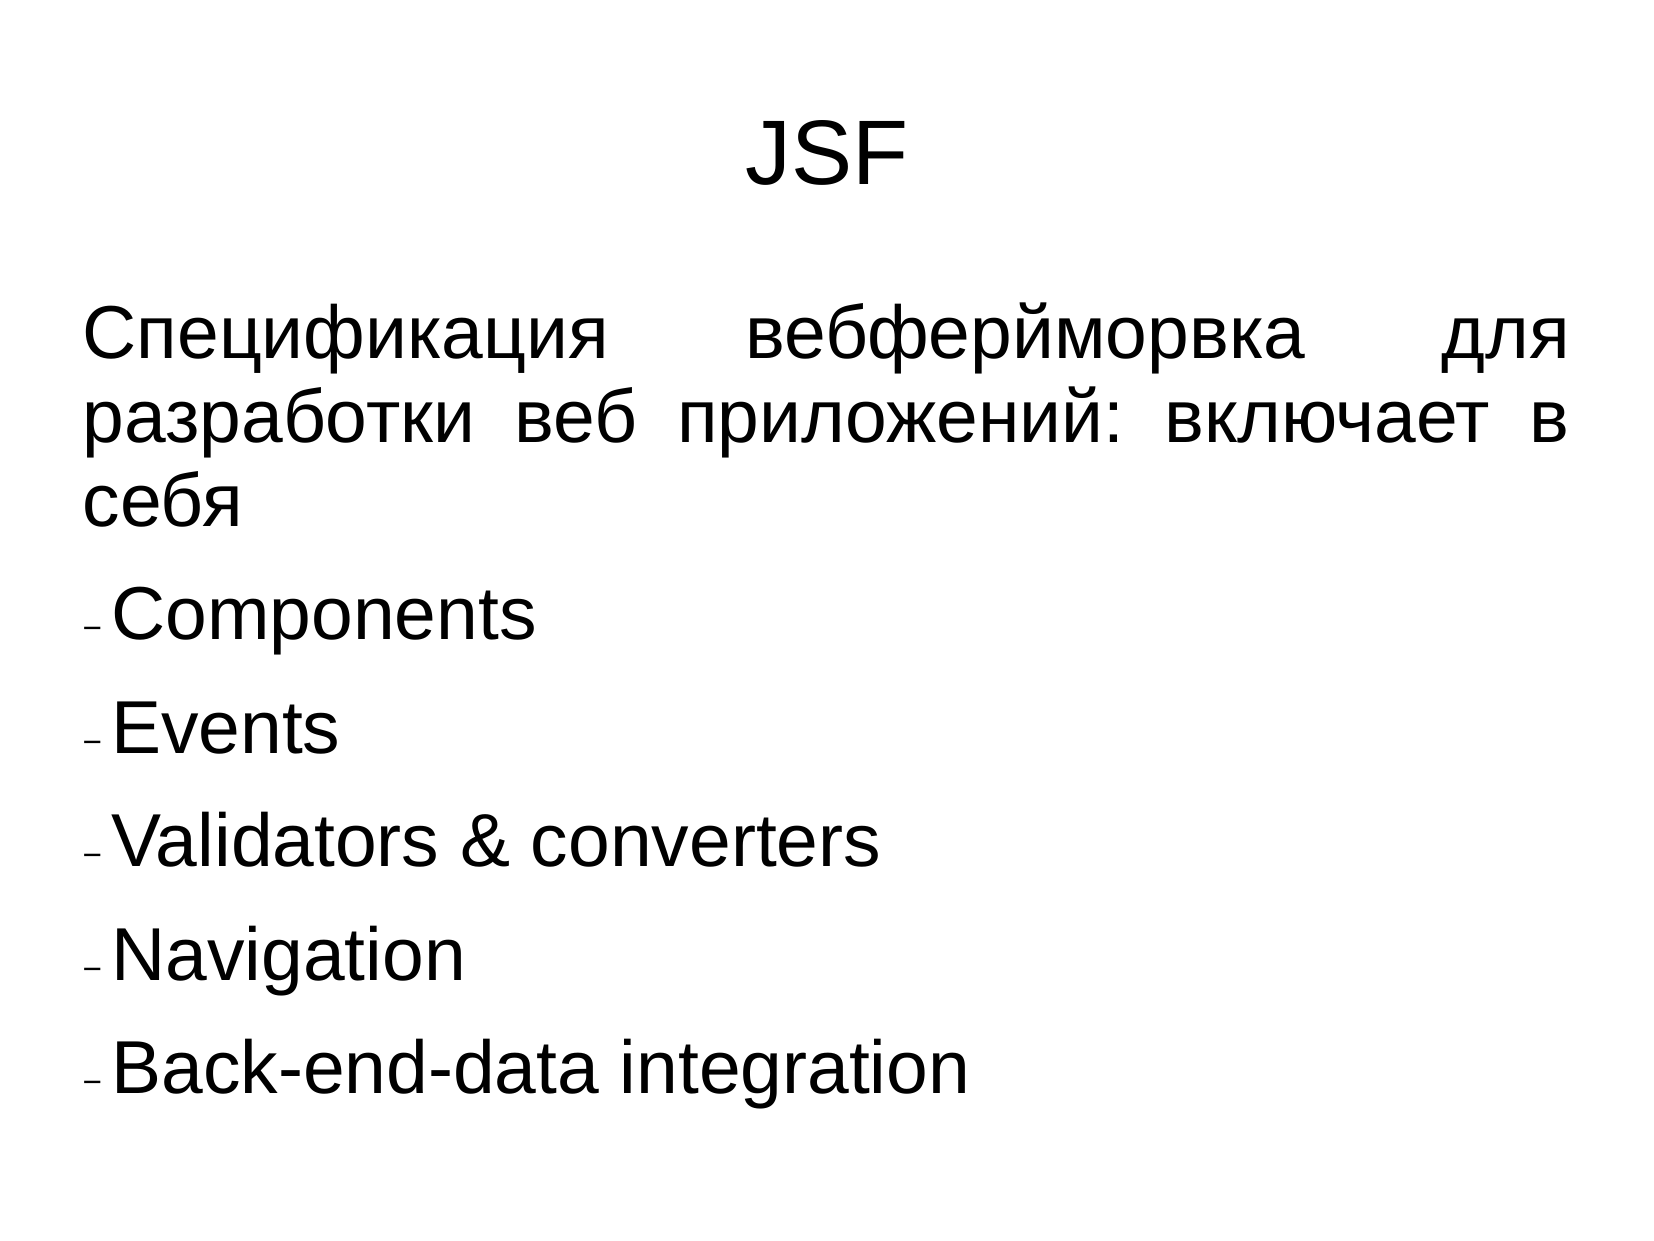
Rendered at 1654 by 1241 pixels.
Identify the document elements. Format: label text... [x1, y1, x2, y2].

list Спецификация вебферйморвка для разработки веб приложений: включает в себя − Components − Events − Validators & converters − Navigation − Back-end-data integration [82, 290, 1571, 1110]
title JSF [82, 49, 1571, 257]
